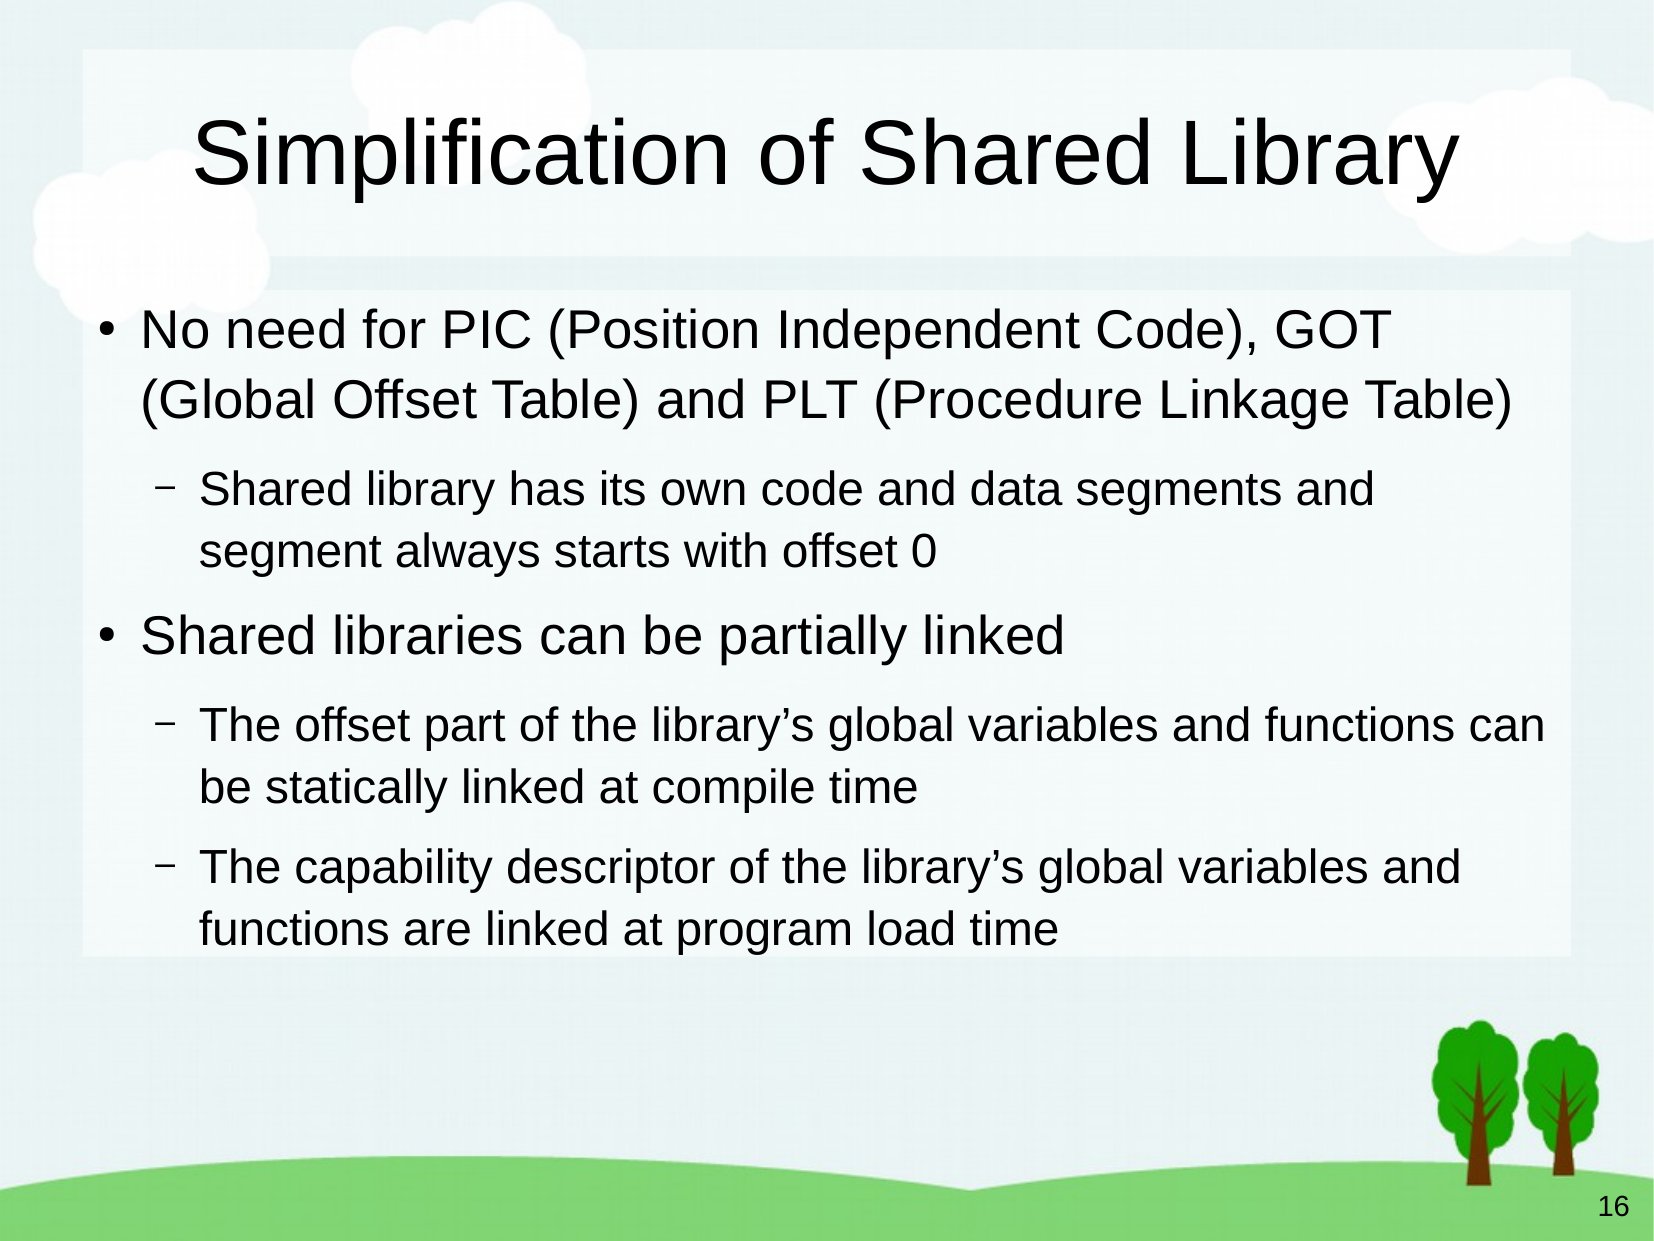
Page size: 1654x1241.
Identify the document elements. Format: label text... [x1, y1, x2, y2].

picture [0, 0, 1654, 1241]
list No need for PIC (Position Independent Code), GOT (Global Offset Table) and PLT (Procedure Linkage Table) Shared library has its own code and data segments and segment always starts with offset 0 Shared libraries can be partially linked The offset part of the library’s global variables and functions can be statically linked at compile time The capability descriptor of the library’s global variables and functions are linked at program load time [82, 290, 1571, 957]
title Simplification of Shared Library [82, 49, 1571, 257]
